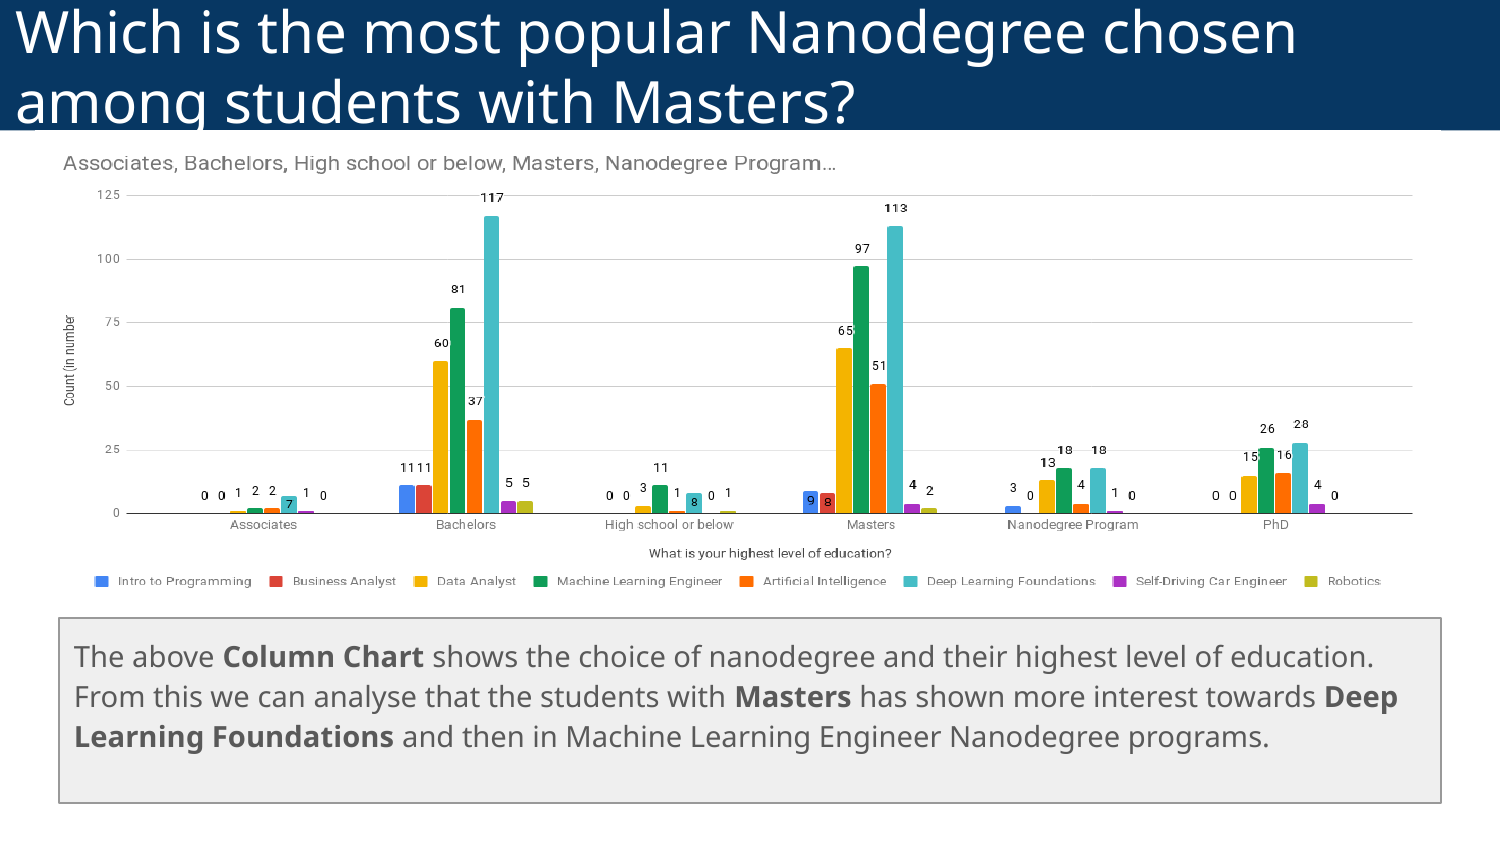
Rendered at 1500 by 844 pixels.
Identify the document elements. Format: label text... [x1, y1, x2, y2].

picture [35, 130, 1441, 611]
list The above Column Chart shows the choice of nanodegree and their highest level of education. From this we can analyse that the students with Masters has shown more interest towards Deep Learning Foundations and then in Machine Learning Engineer Nanodegree programs. [59, 618, 1441, 804]
title Which is the most popular Nanodegree chosen among students with Masters? [0, 0, 1500, 131]
